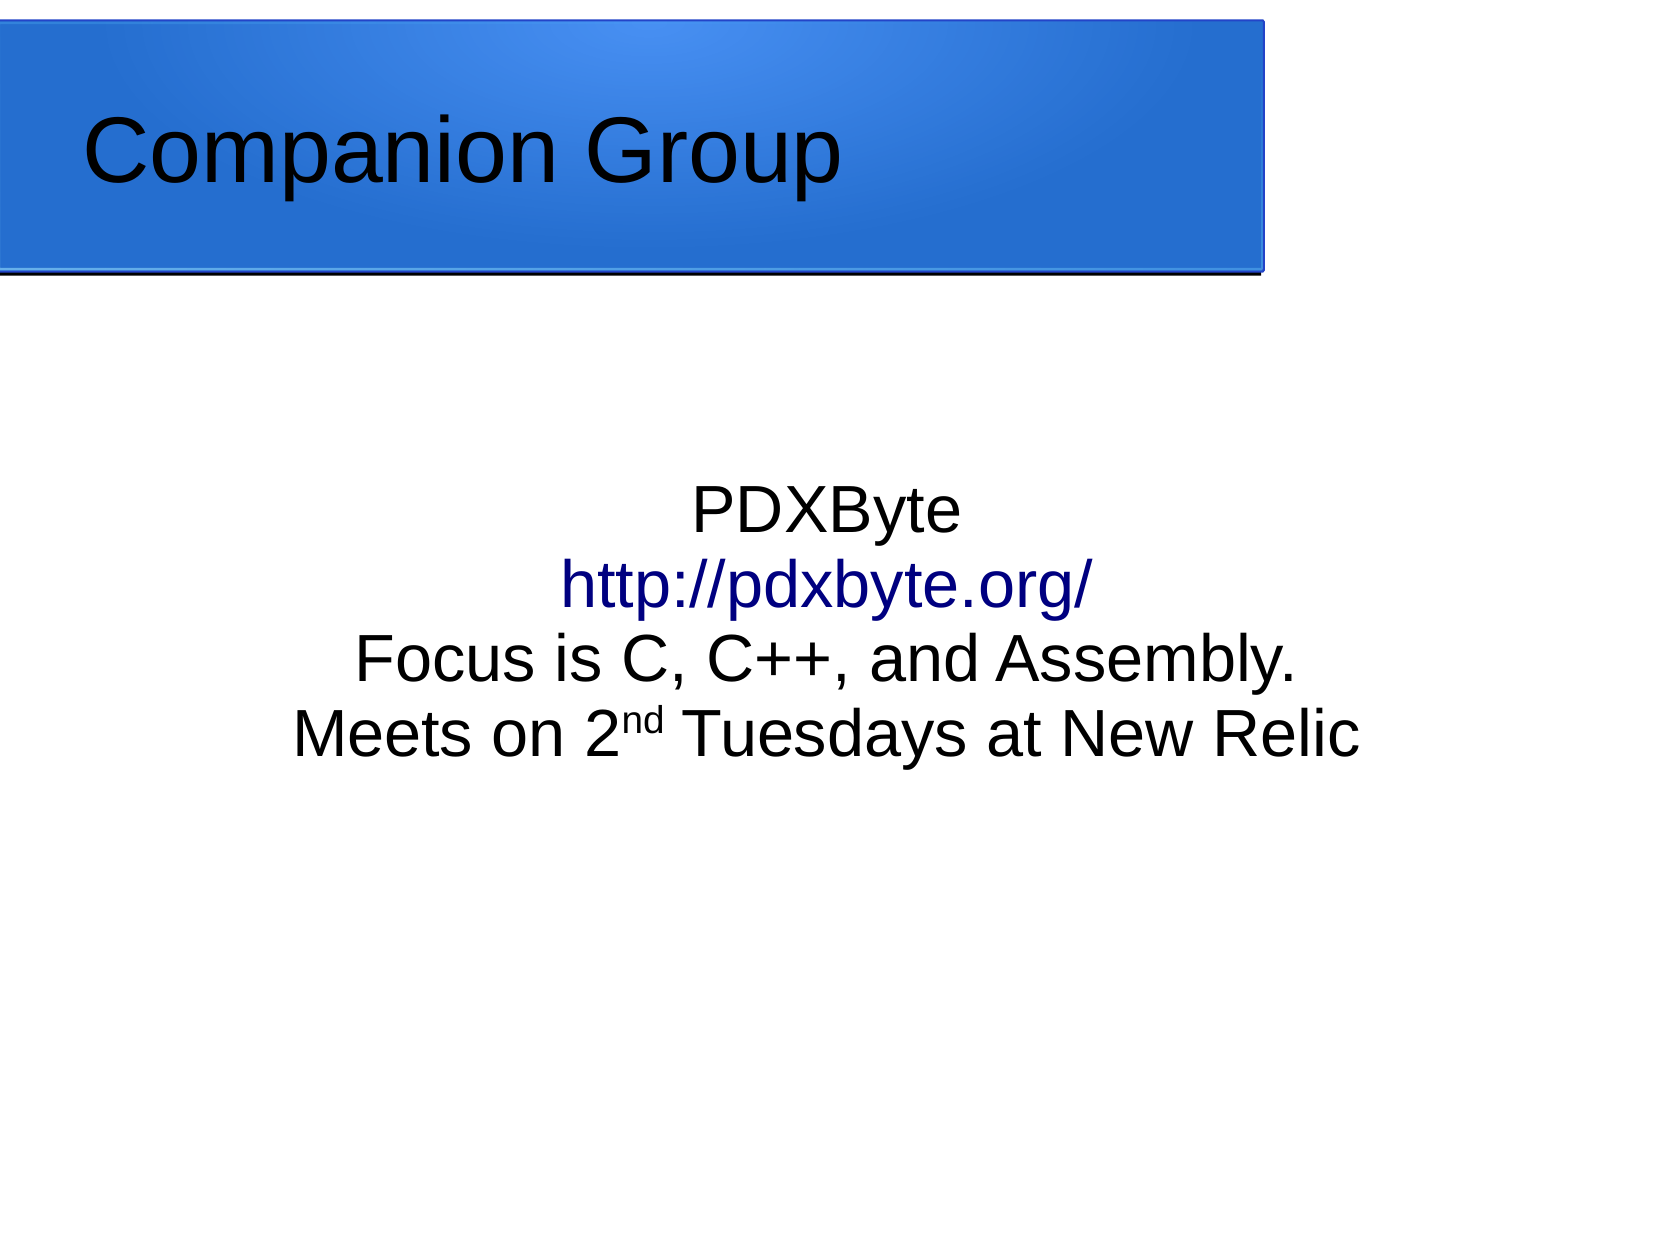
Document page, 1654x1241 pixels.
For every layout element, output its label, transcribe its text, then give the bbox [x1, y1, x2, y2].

title Companion Group [82, 47, 1235, 252]
subtitle PDXByte http://pdxbyte.org/ Focus is C, C++, and Assembly. Meets on 2nd Tuesdays at New Relic [82, 299, 1571, 1019]
